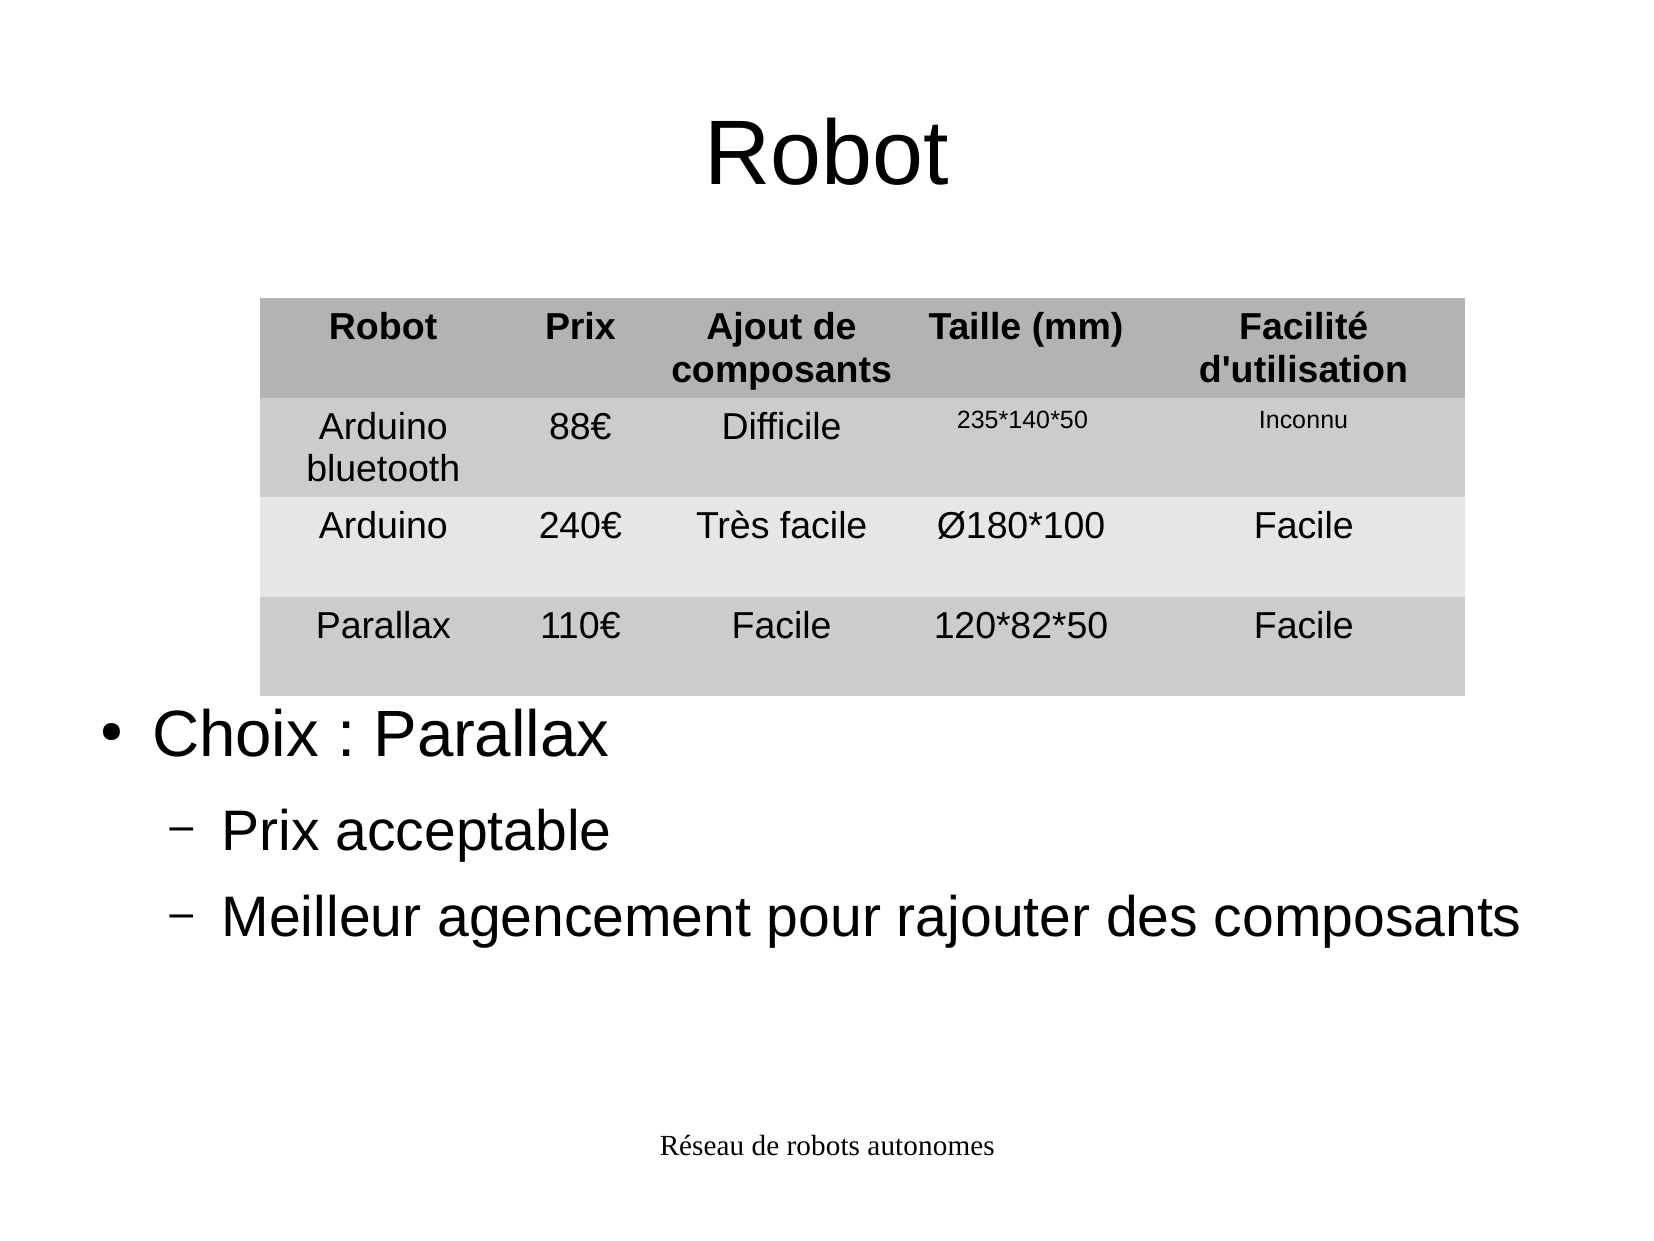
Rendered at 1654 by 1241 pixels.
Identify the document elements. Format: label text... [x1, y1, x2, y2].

table_cell Inconnu [1143, 398, 1465, 497]
title Robot [82, 49, 1571, 257]
table_cell Arduino bluetooth [260, 398, 507, 497]
table_cell Difficile [654, 398, 909, 497]
table_header Prix [507, 298, 654, 398]
table_cell Parallax [260, 597, 507, 696]
table_cell Facile [654, 597, 909, 696]
table_cell Facile [1143, 597, 1465, 696]
list Choix : Parallax Prix acceptable Meilleur agencement pour rajouter des composants [82, 290, 1538, 1010]
table_cell Très facile [654, 497, 909, 597]
table_header Taille (mm) [909, 298, 1143, 398]
table_cell 120*82*50 [909, 597, 1143, 696]
table_cell Arduino [260, 497, 507, 597]
table_cell Facile [1143, 497, 1465, 597]
table_cell 110€ [507, 597, 654, 696]
table_cell 235*140*50 [909, 398, 1143, 497]
table_cell 240€ [507, 497, 654, 597]
table_header Ajout de composants [654, 298, 909, 398]
table_cell 88€ [507, 398, 654, 497]
table_header Robot [260, 298, 507, 398]
table_cell Ø180*100 [909, 497, 1143, 597]
table_header Facilité d'utilisation [1143, 298, 1465, 398]
